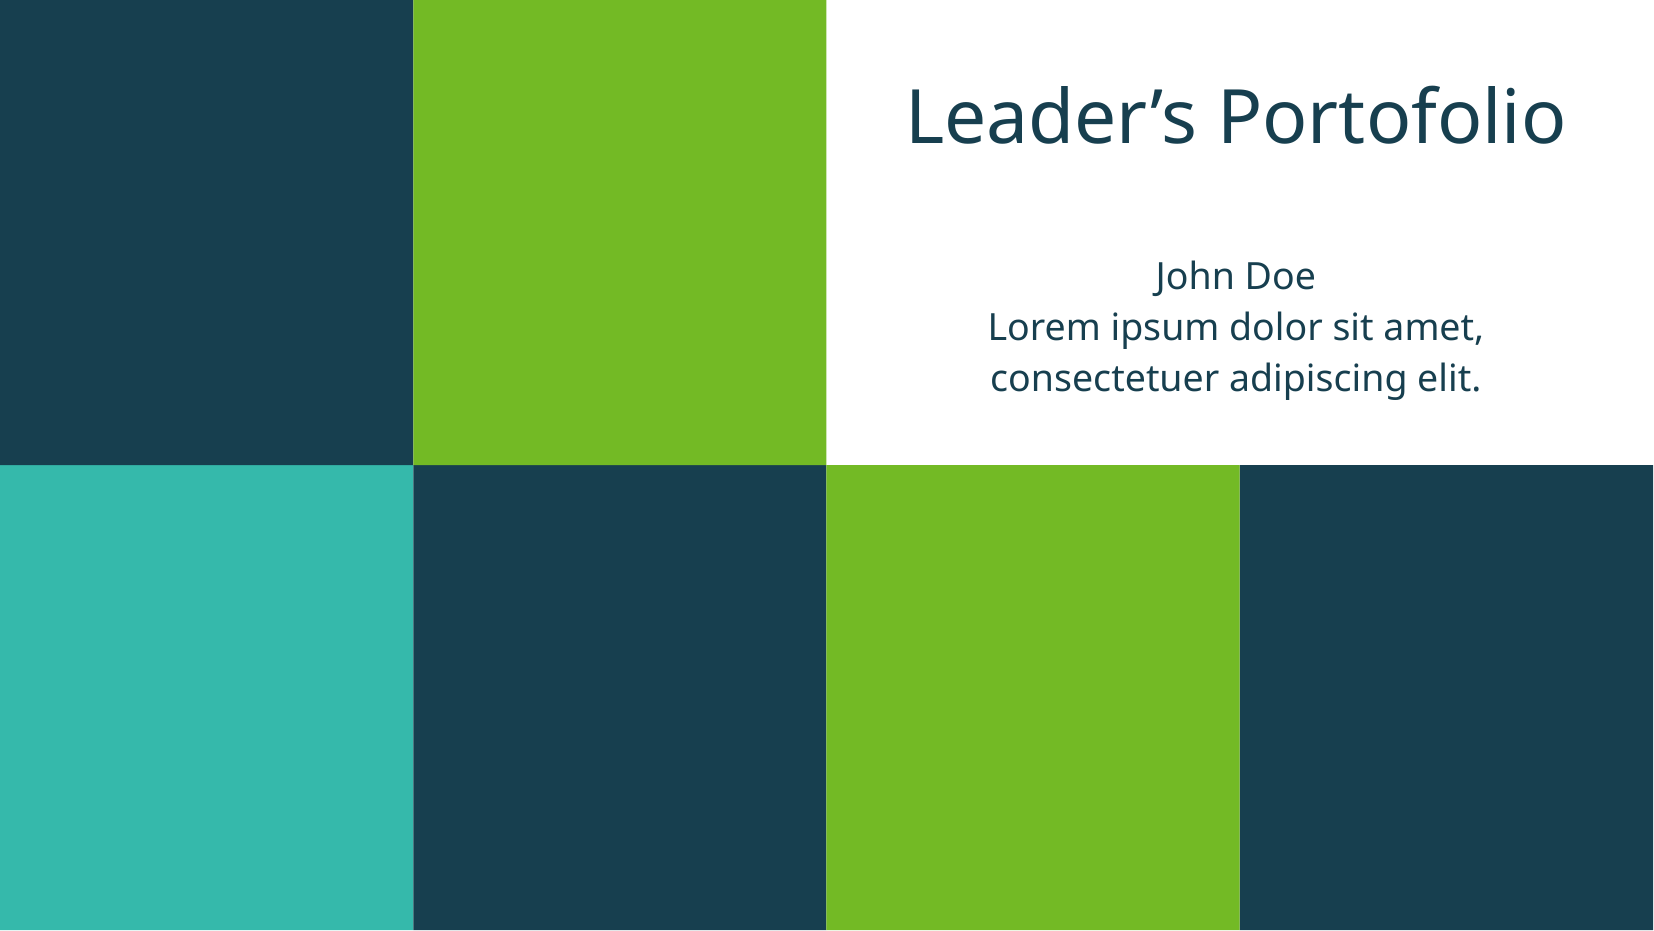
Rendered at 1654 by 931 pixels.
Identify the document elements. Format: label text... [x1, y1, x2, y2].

subtitle John Doe Lorem ipsum dolor sit amet, consectetuer adipiscing elit. [879, 217, 1593, 436]
text_box [0, 0, 1654, 931]
title Leader’s Portofolio [879, 37, 1593, 193]
